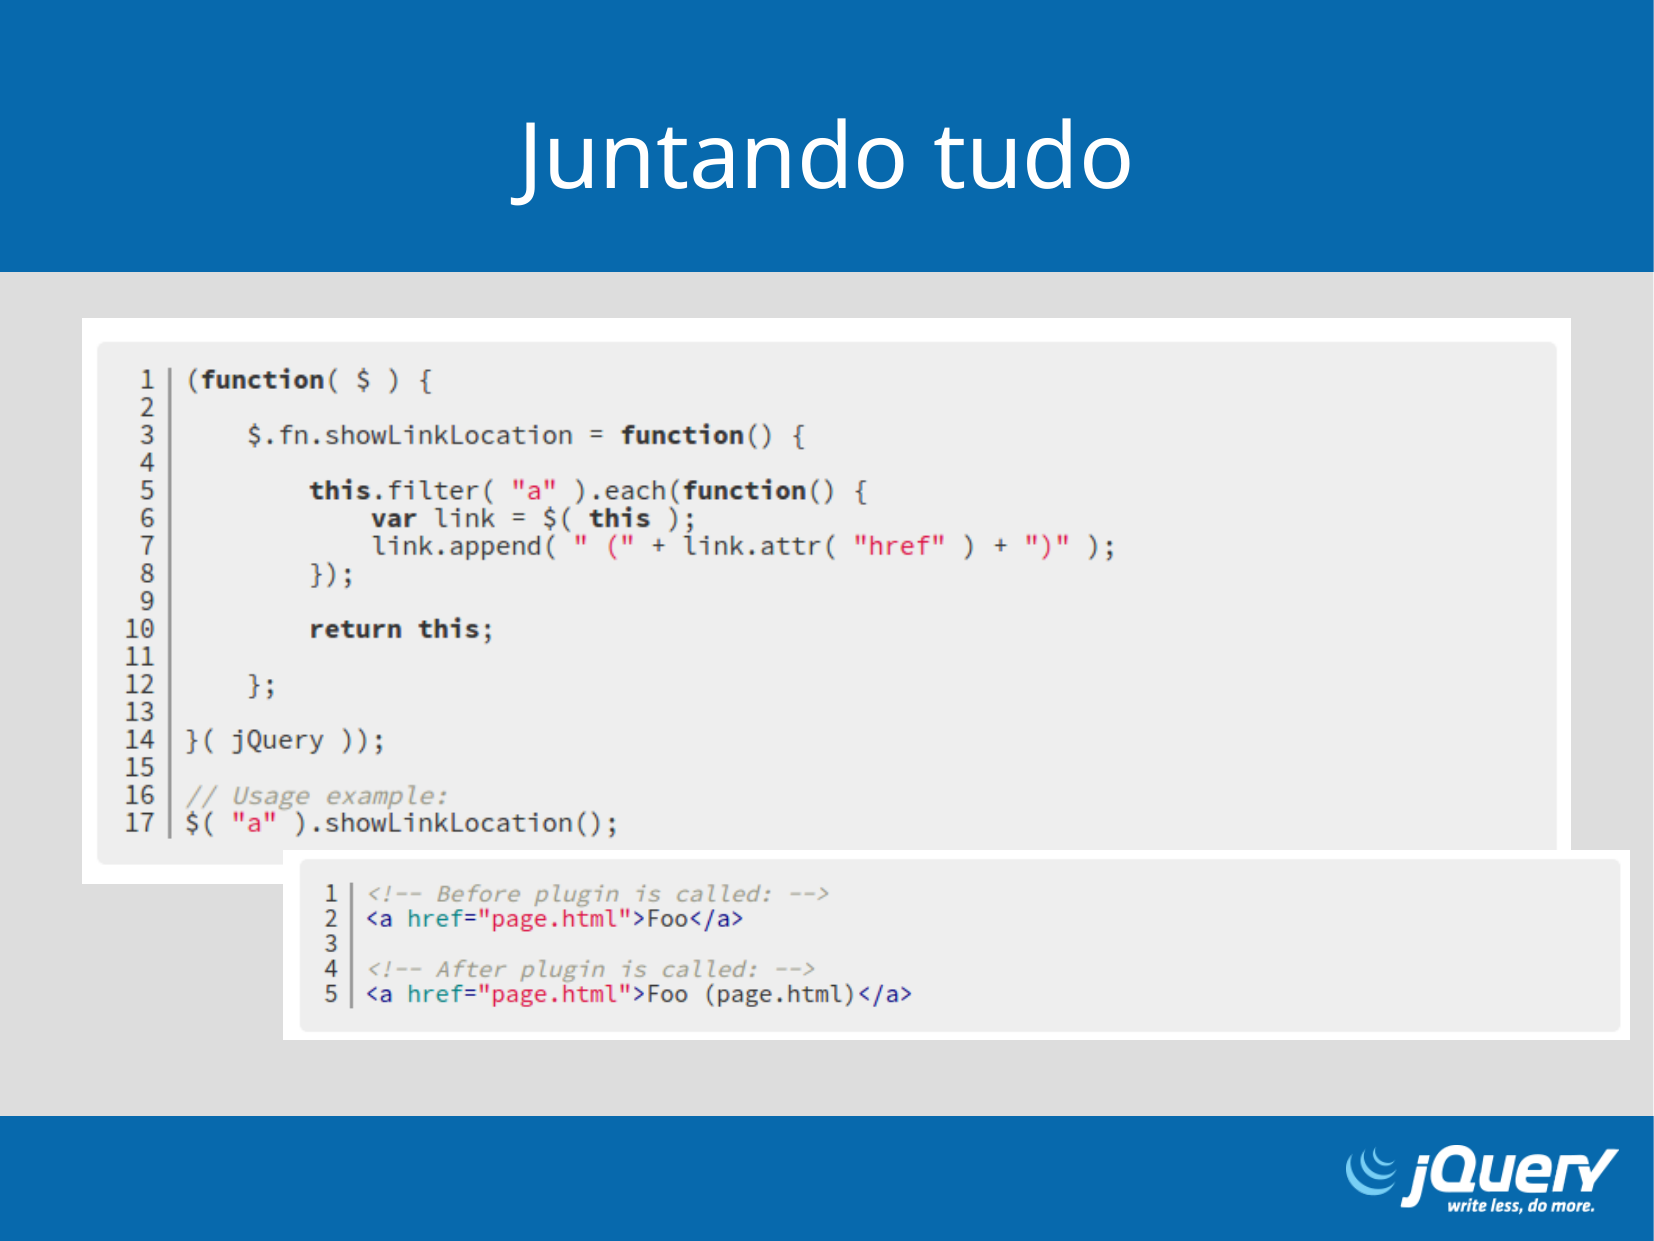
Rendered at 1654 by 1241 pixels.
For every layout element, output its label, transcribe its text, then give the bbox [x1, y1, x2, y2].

picture [0, 1116, 1654, 1241]
title Juntando tudo [82, 49, 1571, 257]
picture [82, 318, 1630, 1040]
picture [0, 0, 1654, 272]
